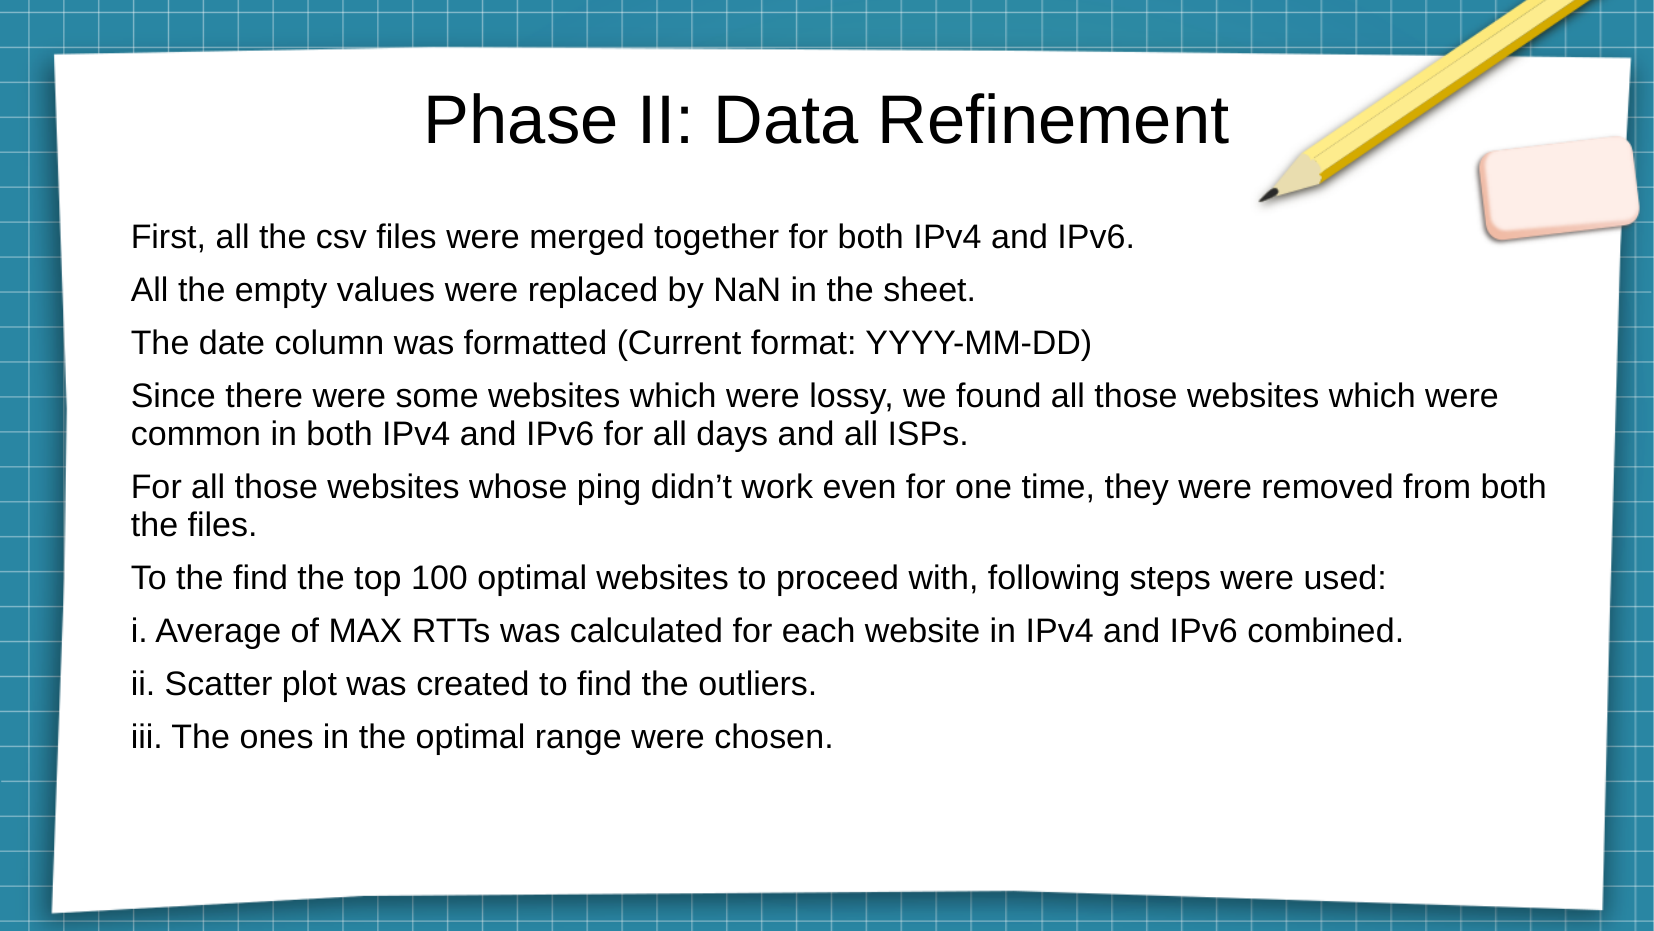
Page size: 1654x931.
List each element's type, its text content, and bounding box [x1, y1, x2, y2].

title Phase II: Data Refinement [82, 80, 1571, 217]
picture [0, 0, 1654, 931]
list First, all the csv files were merged together for both IPv4 and IPv6. All the empty values were replaced by NaN in the sheet. The date column was formatted (Current format: YYYY-MM-DD) Since there were some websites which were lossy, we found all those websites which were common in both IPv4 and IPv6 for all days and all ISPs. For all those websites whose ping didn’t work even for one time, they were removed from both the files. To the find the top 100 optimal websites to proceed with, following steps were used: i. Average of MAX RTTs was calculated for each website in IPv4 and IPv6 combined. ii. Scatter plot was created to find the outliers. iii. The ones in the optimal range were chosen. [82, 217, 1571, 758]
